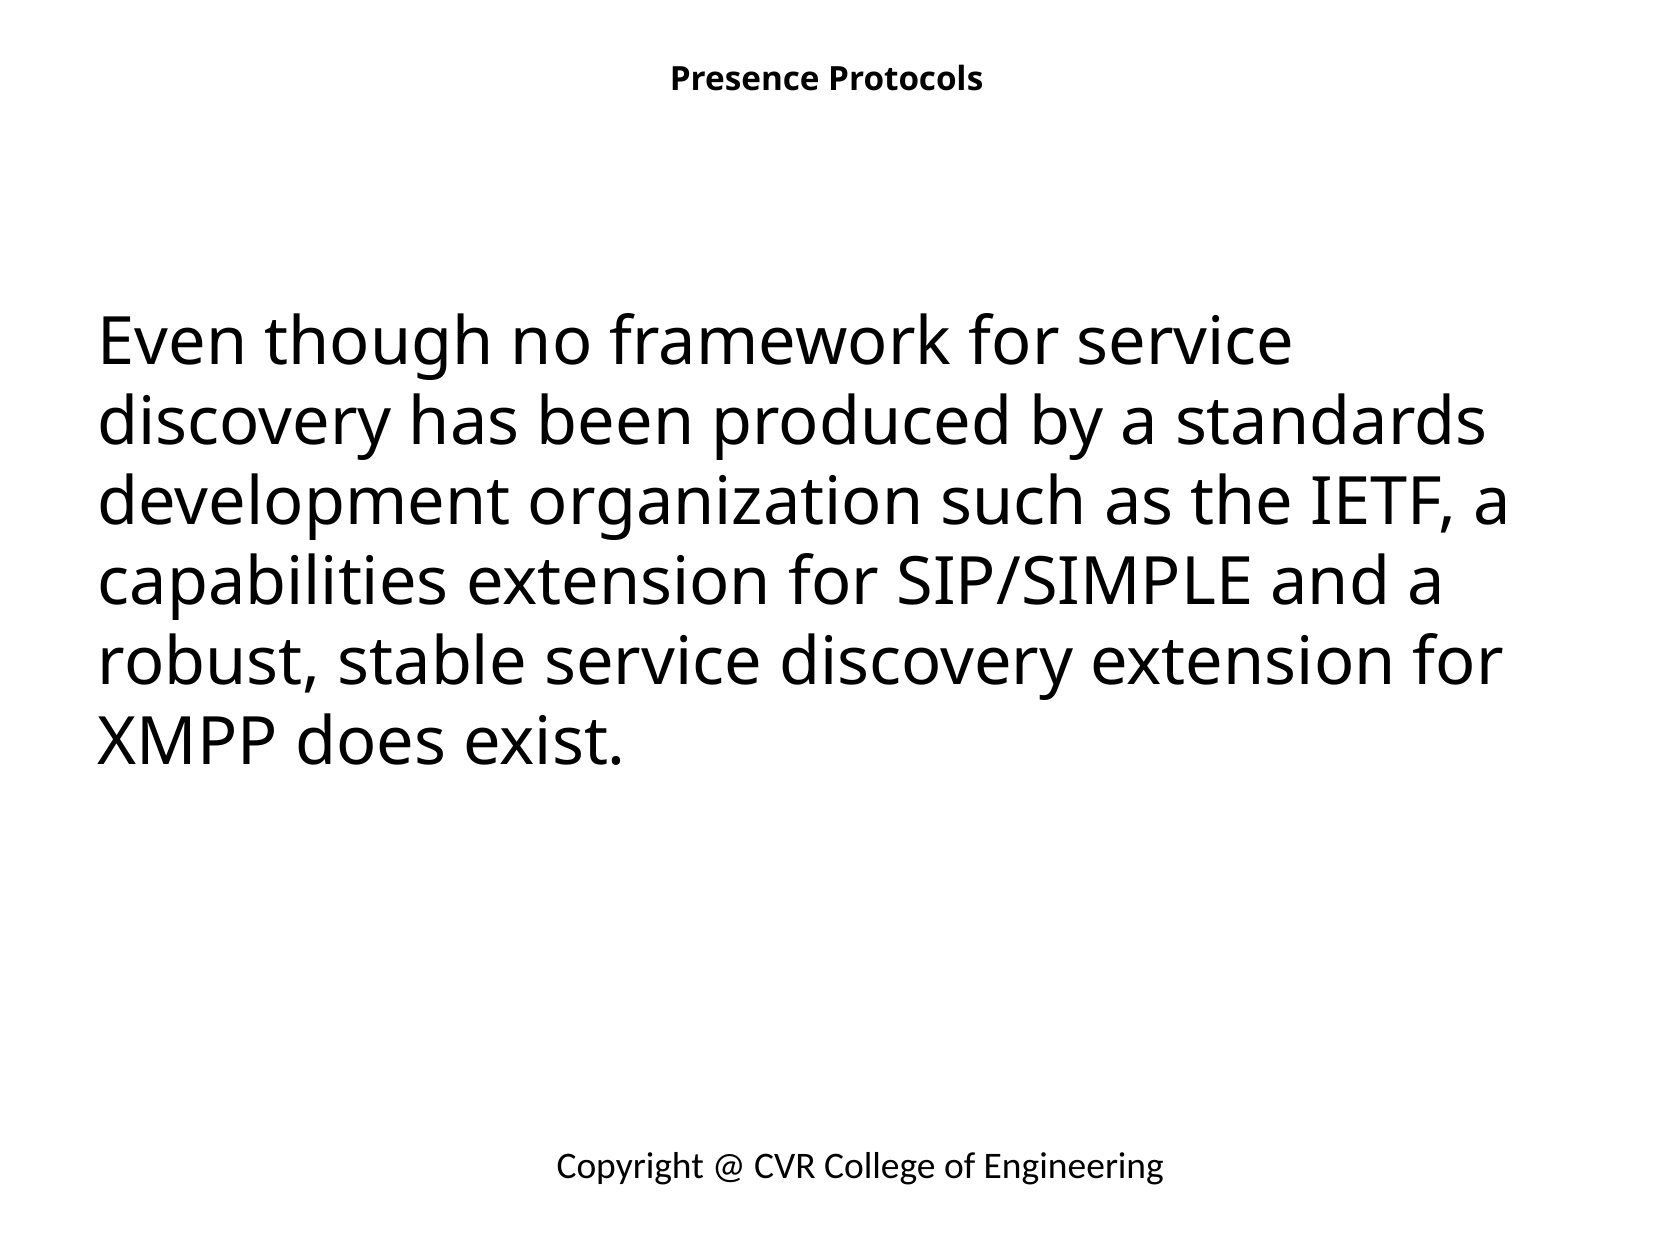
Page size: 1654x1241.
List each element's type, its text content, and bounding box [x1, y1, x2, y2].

list Even though no framework for service discovery has been produced by a standards development organization such as the IETF, a capabilities extension for SIP/SIMPLE and a robust, stable service discovery extension for XMPP does exist. [82, 290, 1571, 1171]
title Presence Protocols [82, 49, 1571, 257]
